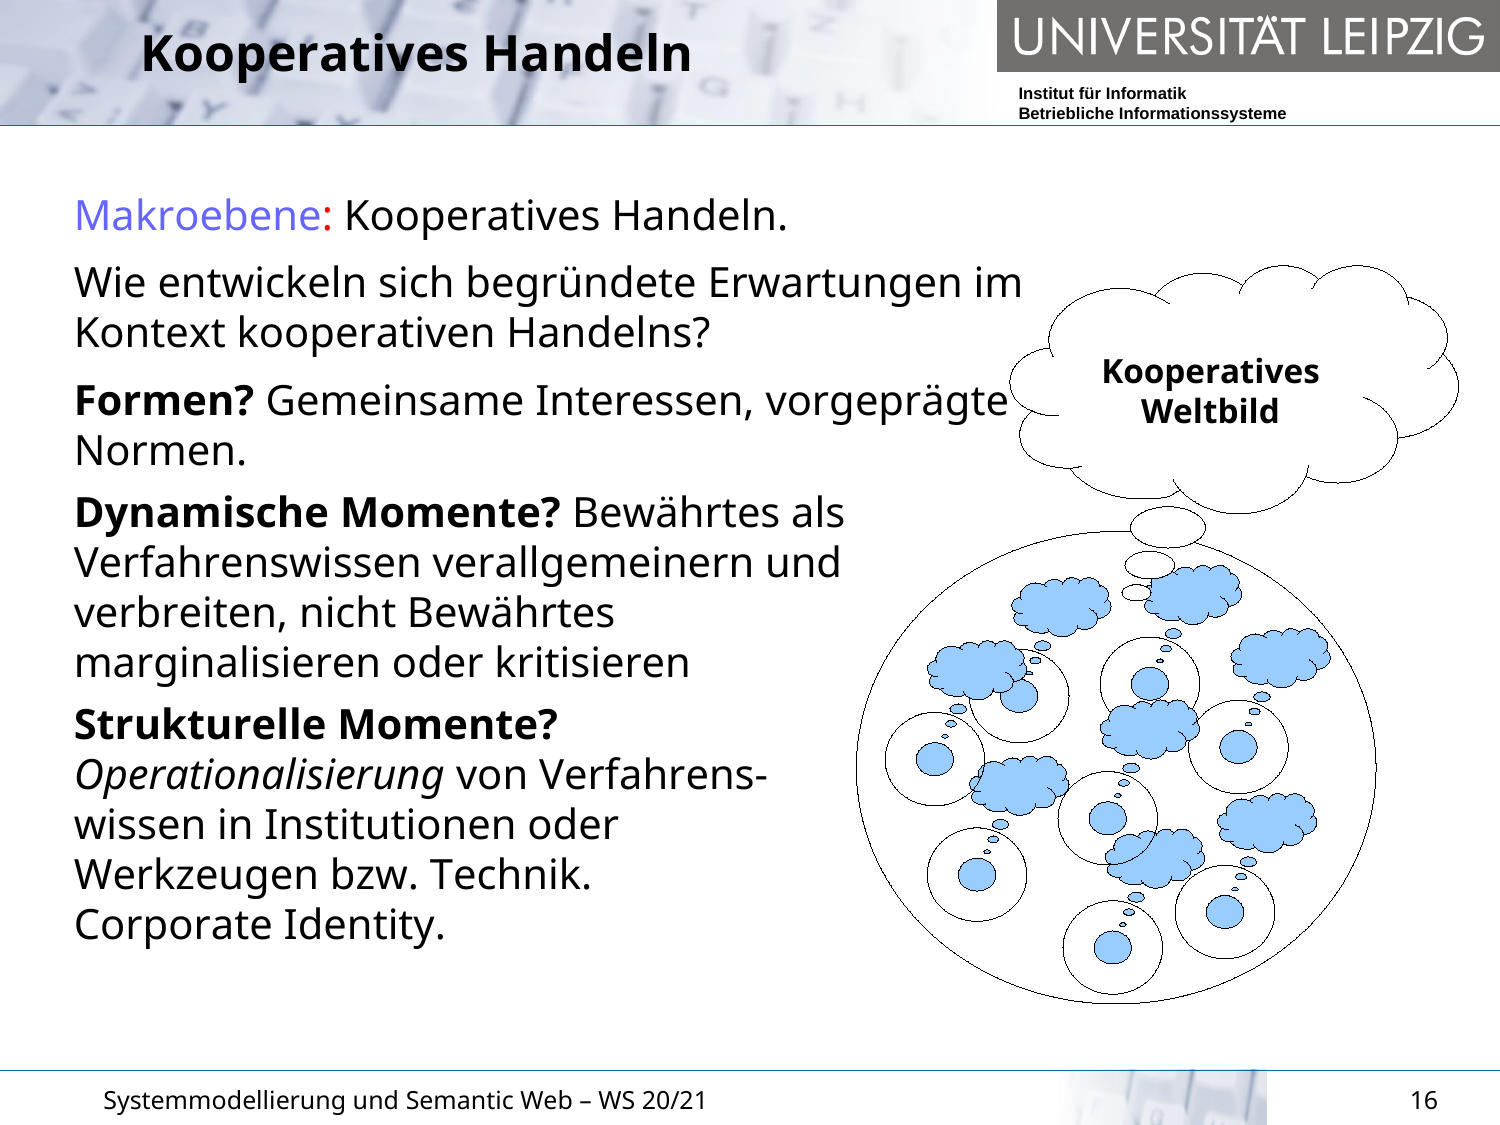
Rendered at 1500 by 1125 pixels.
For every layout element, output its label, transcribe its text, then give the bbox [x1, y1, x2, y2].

text_box [927, 640, 1038, 713]
text_box [1121, 551, 1242, 625]
text_box [1118, 779, 1130, 787]
text_box [1253, 691, 1271, 702]
text_box [1156, 658, 1164, 663]
text_box [1114, 793, 1122, 798]
text_box [1029, 657, 1041, 664]
text_box [949, 703, 967, 714]
text_box [1217, 793, 1317, 853]
text_box [1123, 908, 1135, 916]
text_box [1119, 922, 1127, 927]
text_box [1206, 895, 1244, 929]
text_box [945, 720, 957, 728]
text_box [916, 742, 954, 776]
text_box [1130, 506, 1206, 549]
picture [1057, 1071, 1267, 1125]
text_box [941, 734, 949, 739]
text_box [1011, 577, 1112, 637]
text_box [1165, 628, 1182, 639]
text_box [1235, 873, 1247, 880]
text_box [1094, 930, 1132, 964]
text_box [1105, 829, 1205, 889]
text_box [1127, 892, 1145, 903]
text_box [1089, 801, 1127, 835]
text_box [1249, 708, 1261, 715]
text_box [969, 756, 1070, 816]
text_box [983, 849, 991, 854]
text_box [1009, 265, 1459, 514]
text_box [992, 819, 1009, 830]
text_box Makroebene: Kooperatives Handeln. Wie entwickeln sich begründete Erwartungen im Kontext kooperativen Handelns? Formen? Gemeinsame Interessen, vorgeprägte Normen. Dynamische Momente? Bewährtes als Verfahrenswissen verallgemeinern und verbreiten, nicht Bewährtes marginalisieren oder kritisieren Strukturelle Momente? Operationalisierung von Verfahrens- wissen in Institutionen oder Werkzeugen bzw. Technik. Corporate Identity. [59, 181, 1052, 956]
text_box [1219, 730, 1258, 764]
text_box [1230, 628, 1331, 688]
text_box Kooperatives Handeln [125, 13, 709, 90]
text_box Kooperatives Weltbild [1086, 342, 1394, 438]
text_box [1034, 640, 1051, 651]
picture [0, 0, 1500, 125]
text_box [987, 835, 999, 843]
text_box [1240, 856, 1257, 867]
text_box [958, 858, 996, 892]
text_box [1122, 763, 1140, 773]
text_box [1100, 667, 1200, 760]
text_box [1160, 645, 1172, 652]
